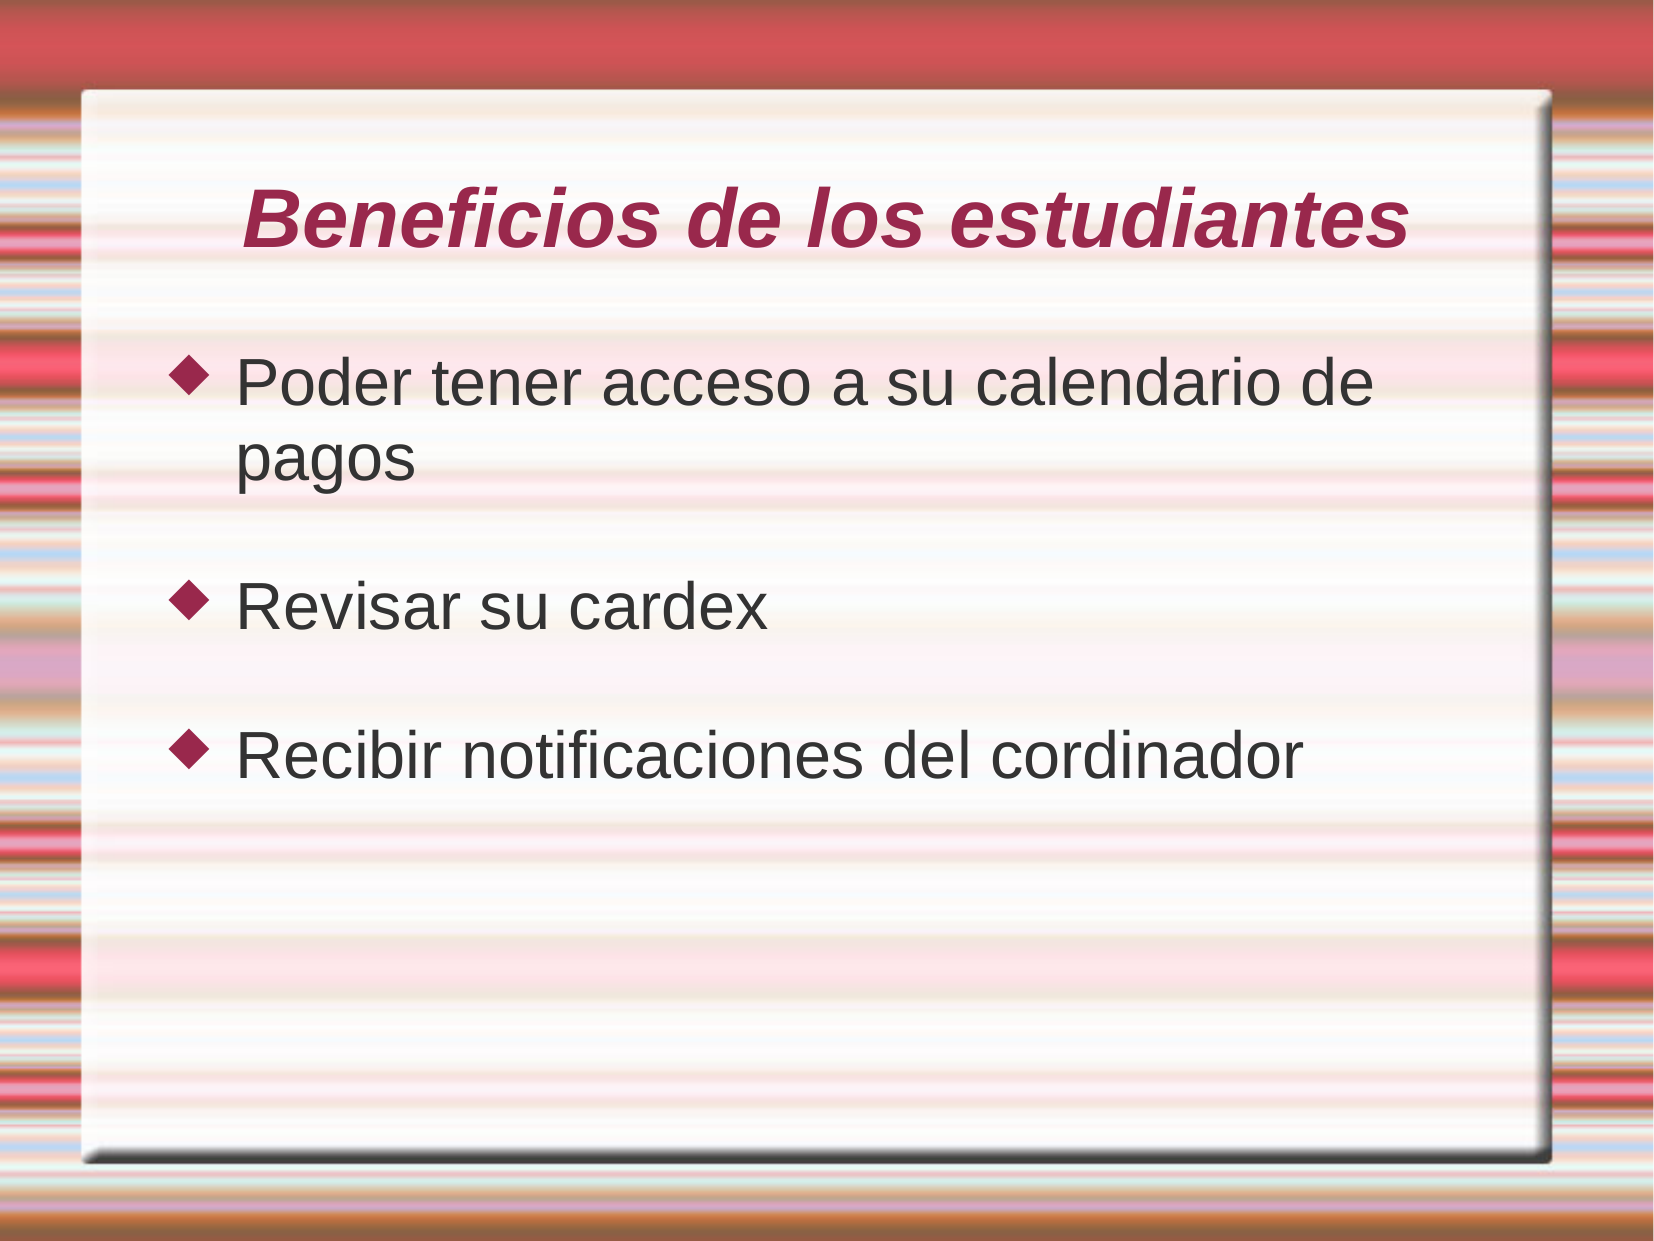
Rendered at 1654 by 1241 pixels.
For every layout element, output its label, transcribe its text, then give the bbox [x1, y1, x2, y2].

title Beneficios de los estudiantes [121, 114, 1534, 322]
picture [0, 0, 1654, 1241]
list Poder tener acceso a su calendario de pagos Revisar su cardex Recibir notificaciones del cordinador [152, 344, 1534, 1127]
